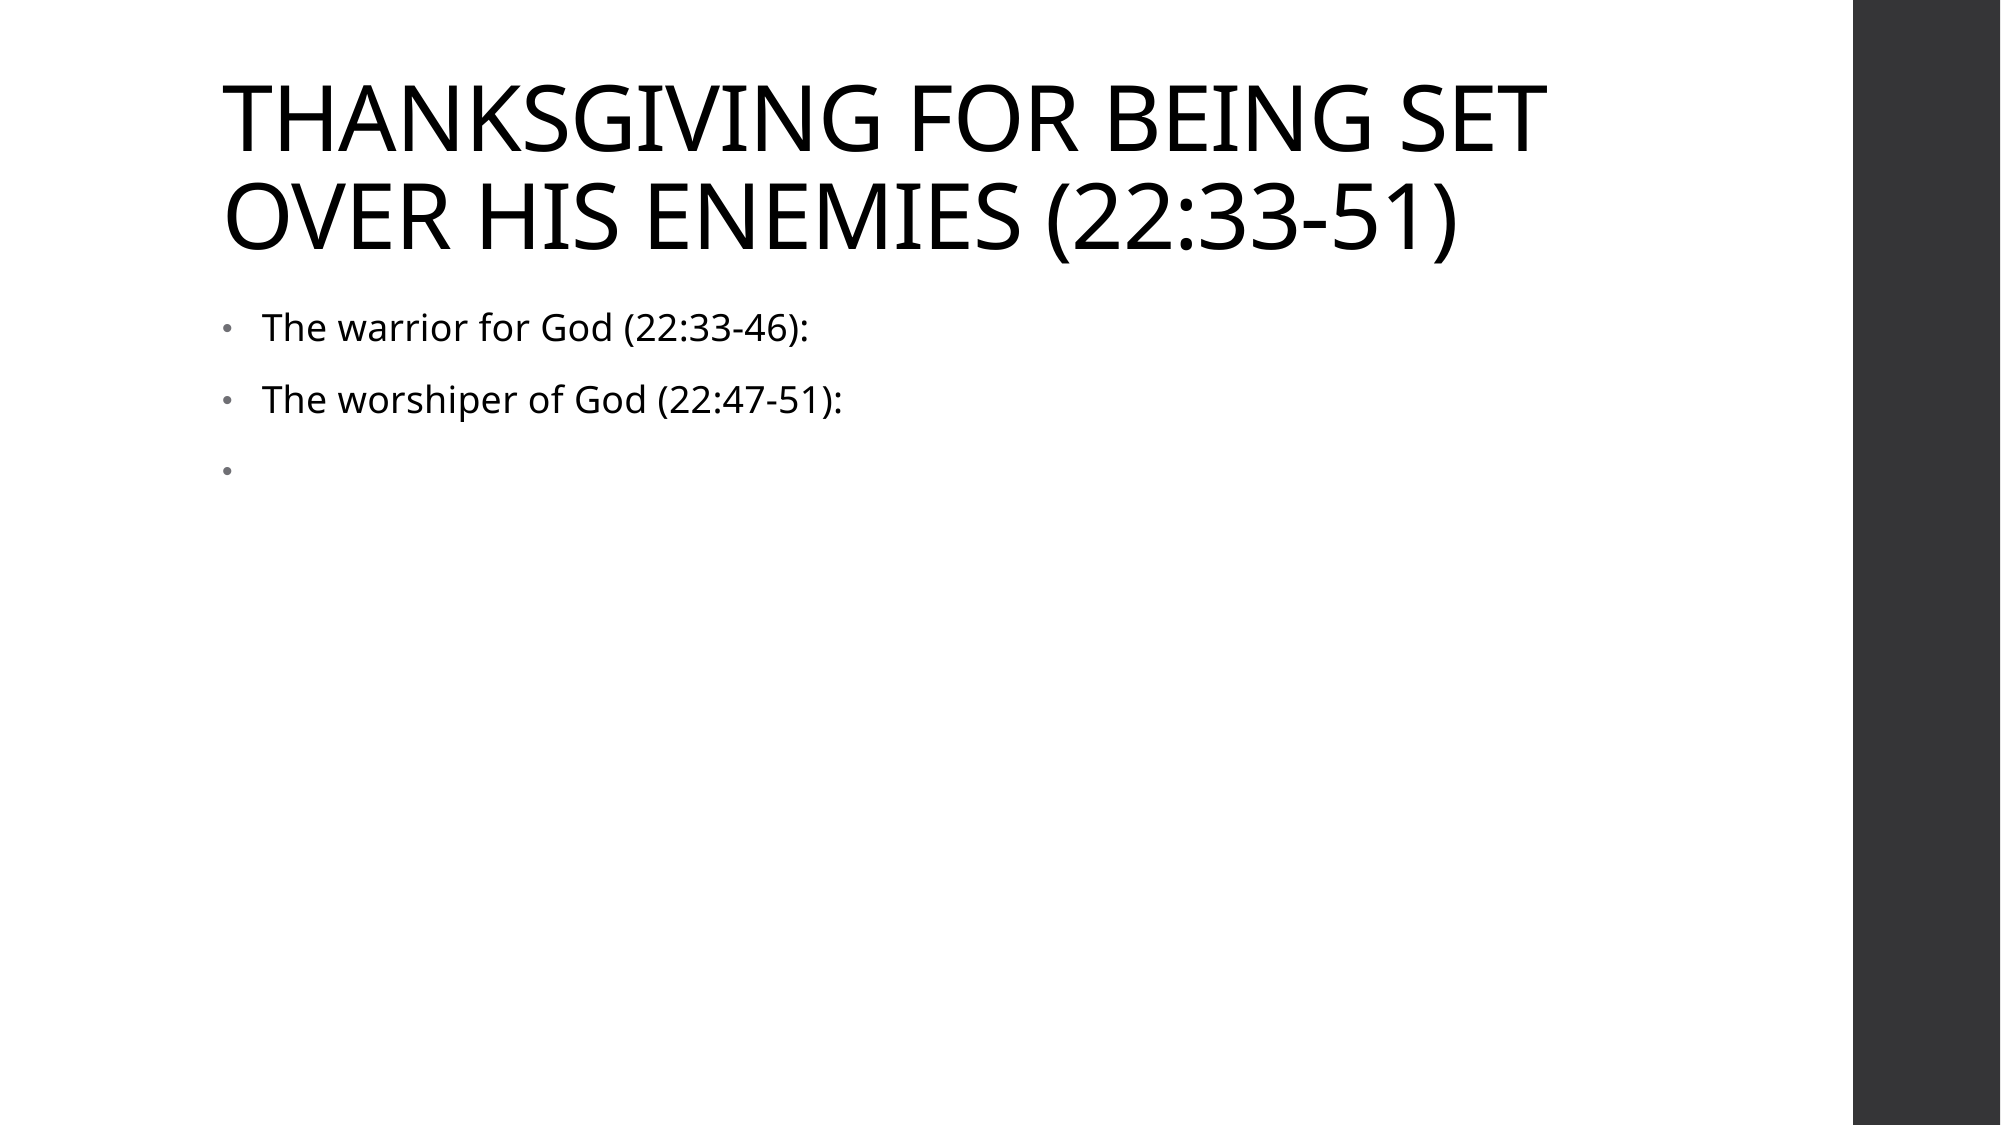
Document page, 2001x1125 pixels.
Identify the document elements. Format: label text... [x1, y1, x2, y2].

list The warrior for God (22:33-46): The worshiper of God (22:47-51): [206, 299, 1617, 1014]
title THANKSGIVING FOR BEING SET OVER HIS ENEMIES (22:33-51) [206, 60, 1797, 278]
